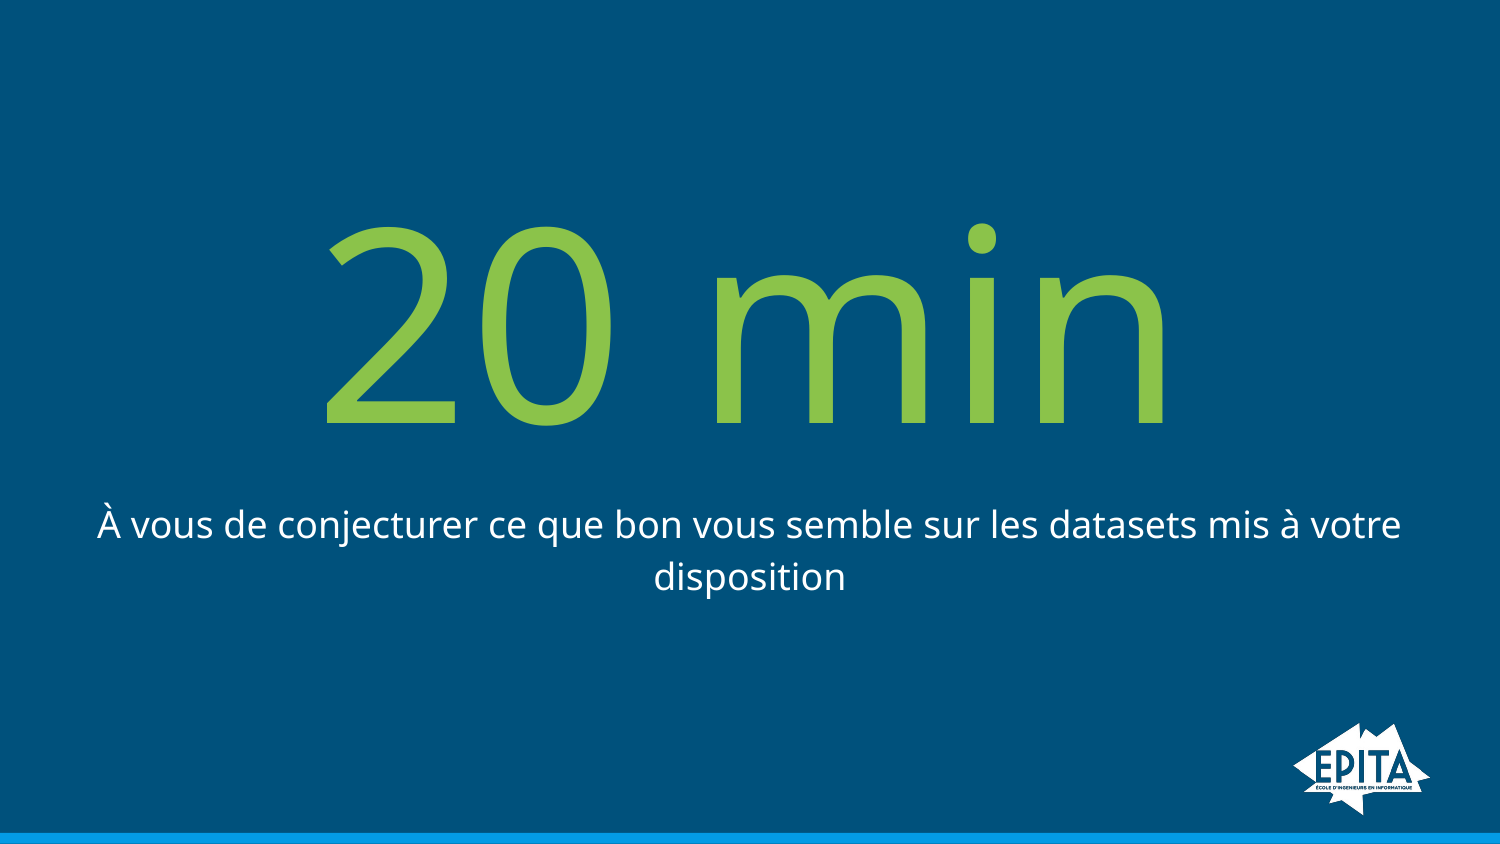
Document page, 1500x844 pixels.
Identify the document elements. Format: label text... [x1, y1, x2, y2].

picture [1295, 753, 1315, 780]
title 20 min [63, 189, 1437, 442]
picture [1306, 725, 1428, 814]
list À vous de conjecturer ce que bon vous semble sur les datasets mis à votre disposition [63, 478, 1437, 655]
